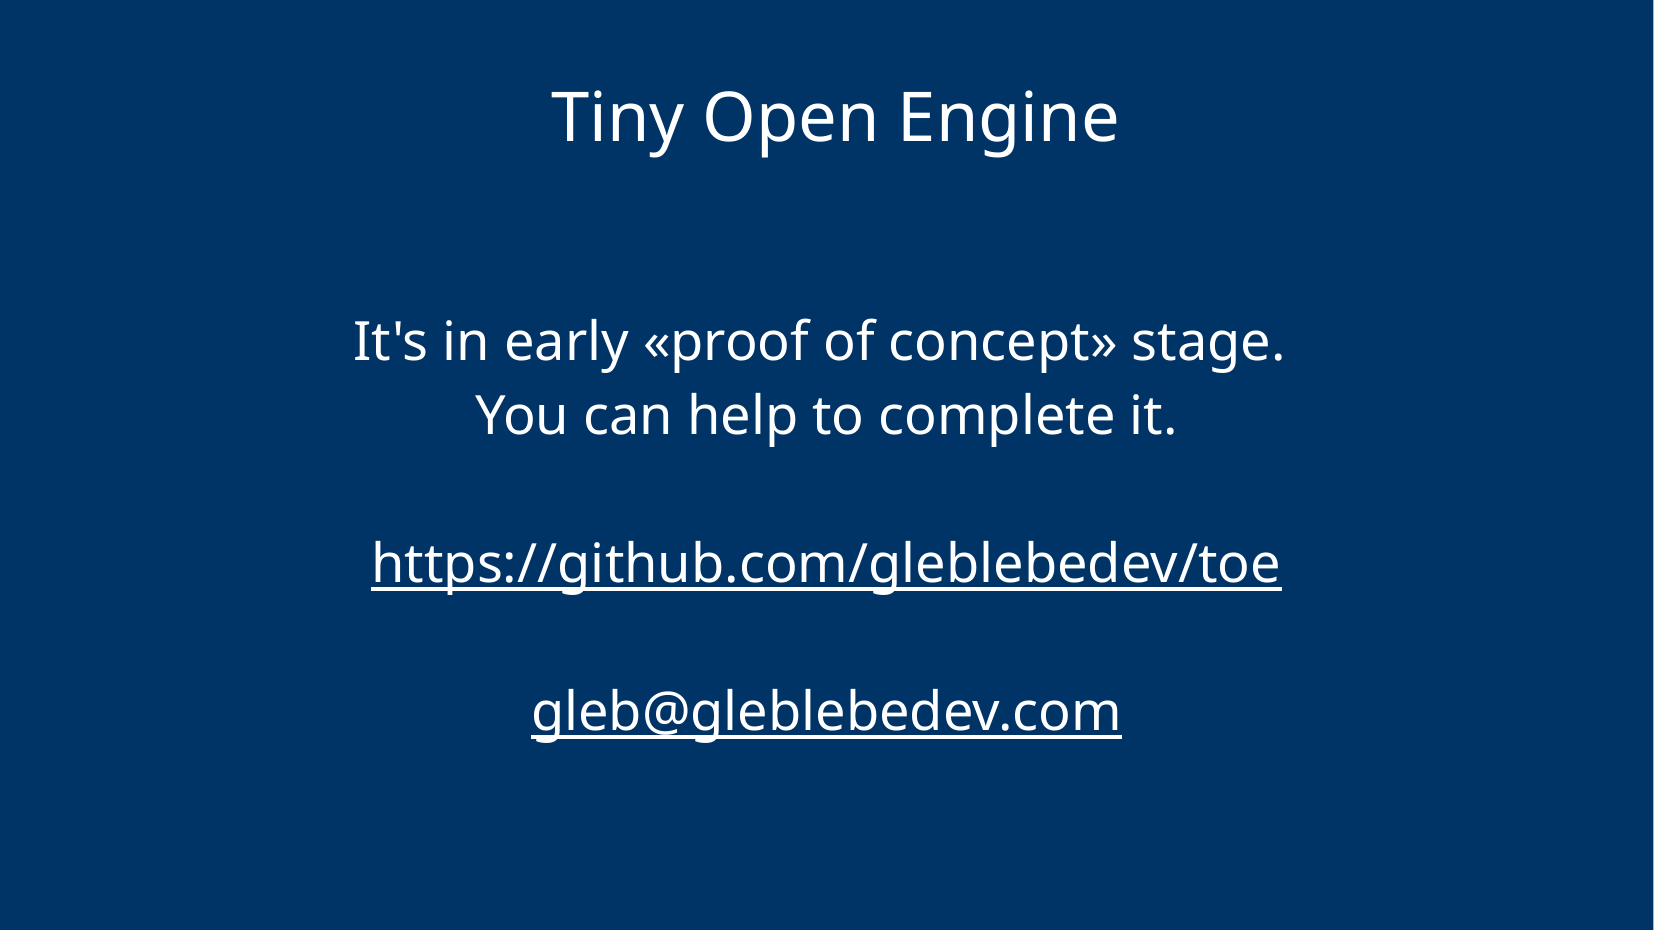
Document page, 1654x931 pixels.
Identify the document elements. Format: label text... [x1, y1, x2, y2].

title Tiny Open Engine [82, 37, 1571, 193]
subtitle It's in early «proof of concept» stage. You can help to complete it. https://github.com/gleblebedev/toe gleb@gleblebedev.com [82, 217, 1571, 832]
